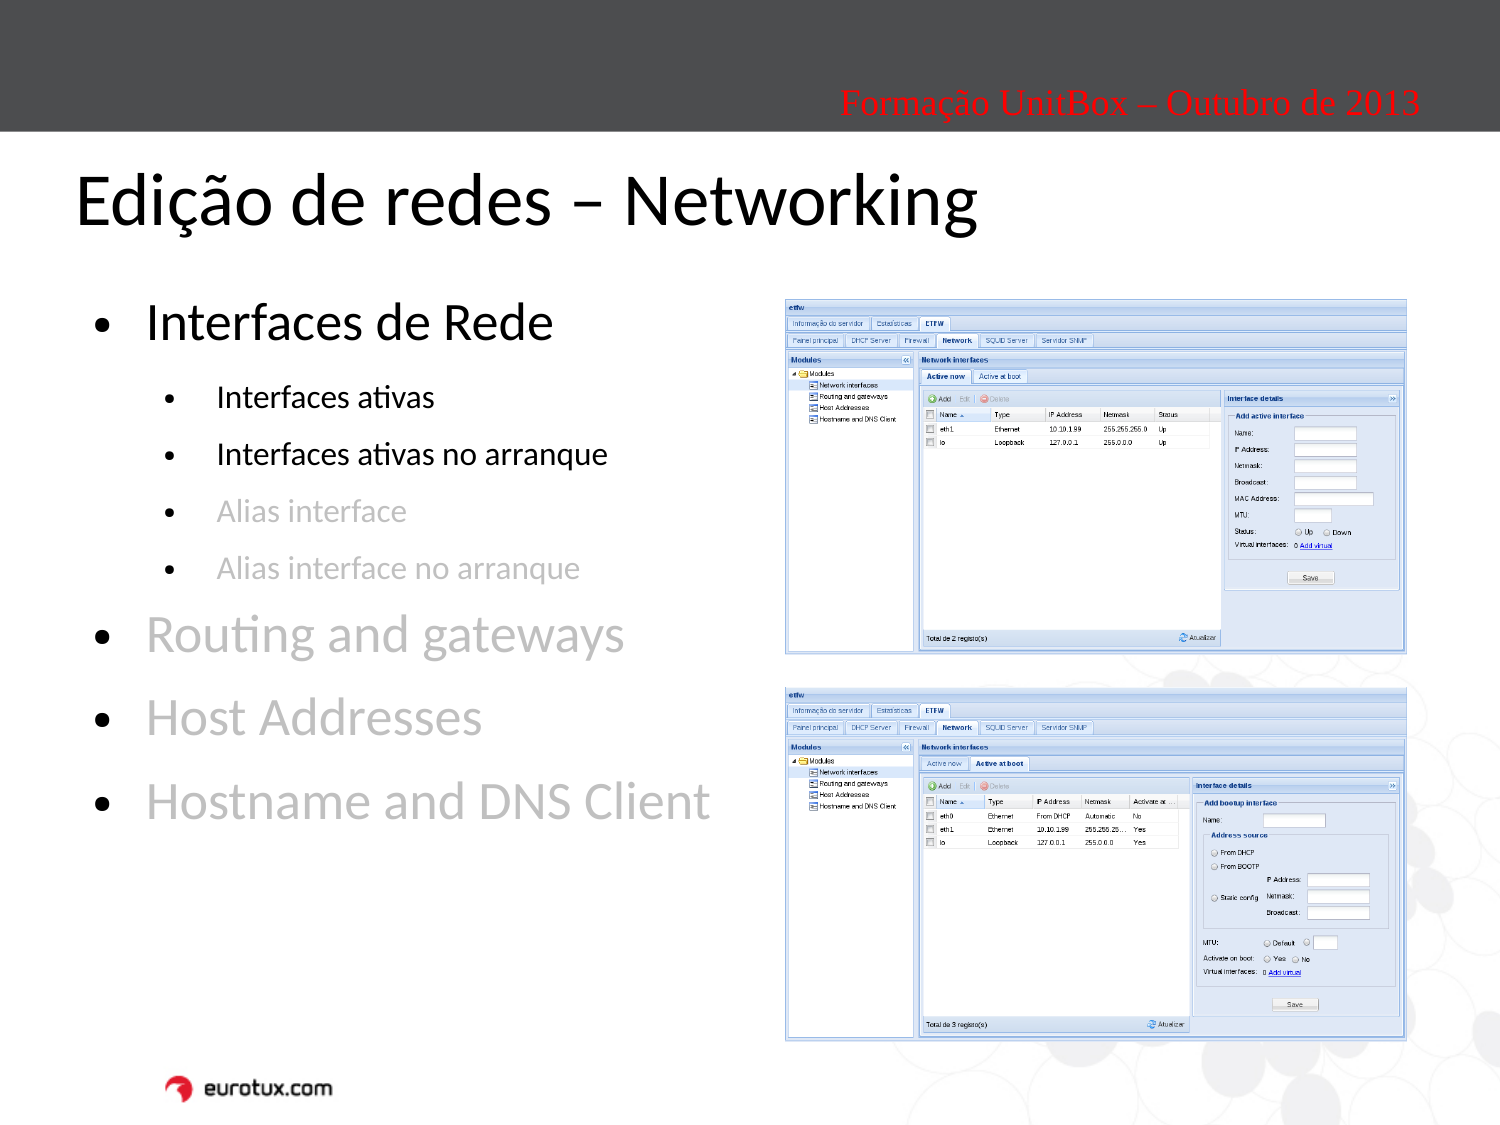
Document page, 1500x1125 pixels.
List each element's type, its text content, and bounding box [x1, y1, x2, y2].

title Edição de redes – Networking [75, 112, 1425, 301]
picture [0, 0, 1500, 1125]
list Interfaces de Rede Interfaces ativas Interfaces ativas no arranque Alias interface Alias interface no arranque Routing and gateways Host Addresses Hostname and DNS Client [75, 299, 734, 1043]
